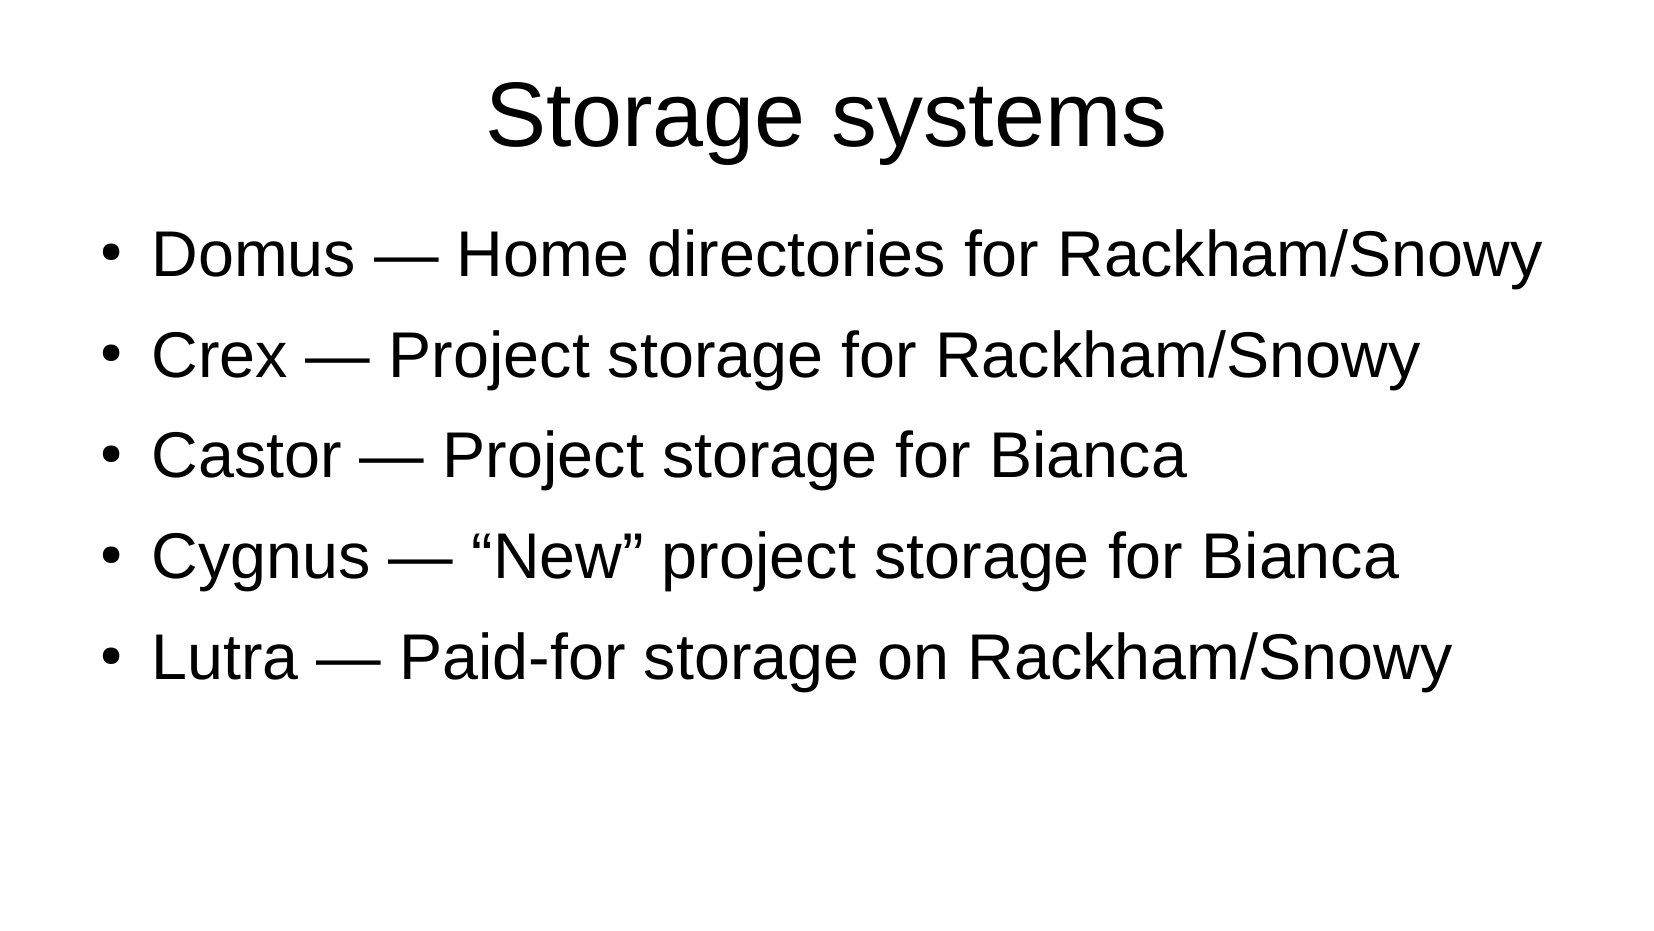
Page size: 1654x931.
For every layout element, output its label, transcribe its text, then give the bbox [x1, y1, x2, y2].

title Storage systems [82, 37, 1571, 193]
list Domus — Home directories for Rackham/Snowy Crex — Project storage for Rackham/Snowy Castor — Project storage for Bianca Cygnus — “New” project storage for Bianca Lutra — Paid-for storage on Rackham/Snowy [82, 217, 1571, 758]
